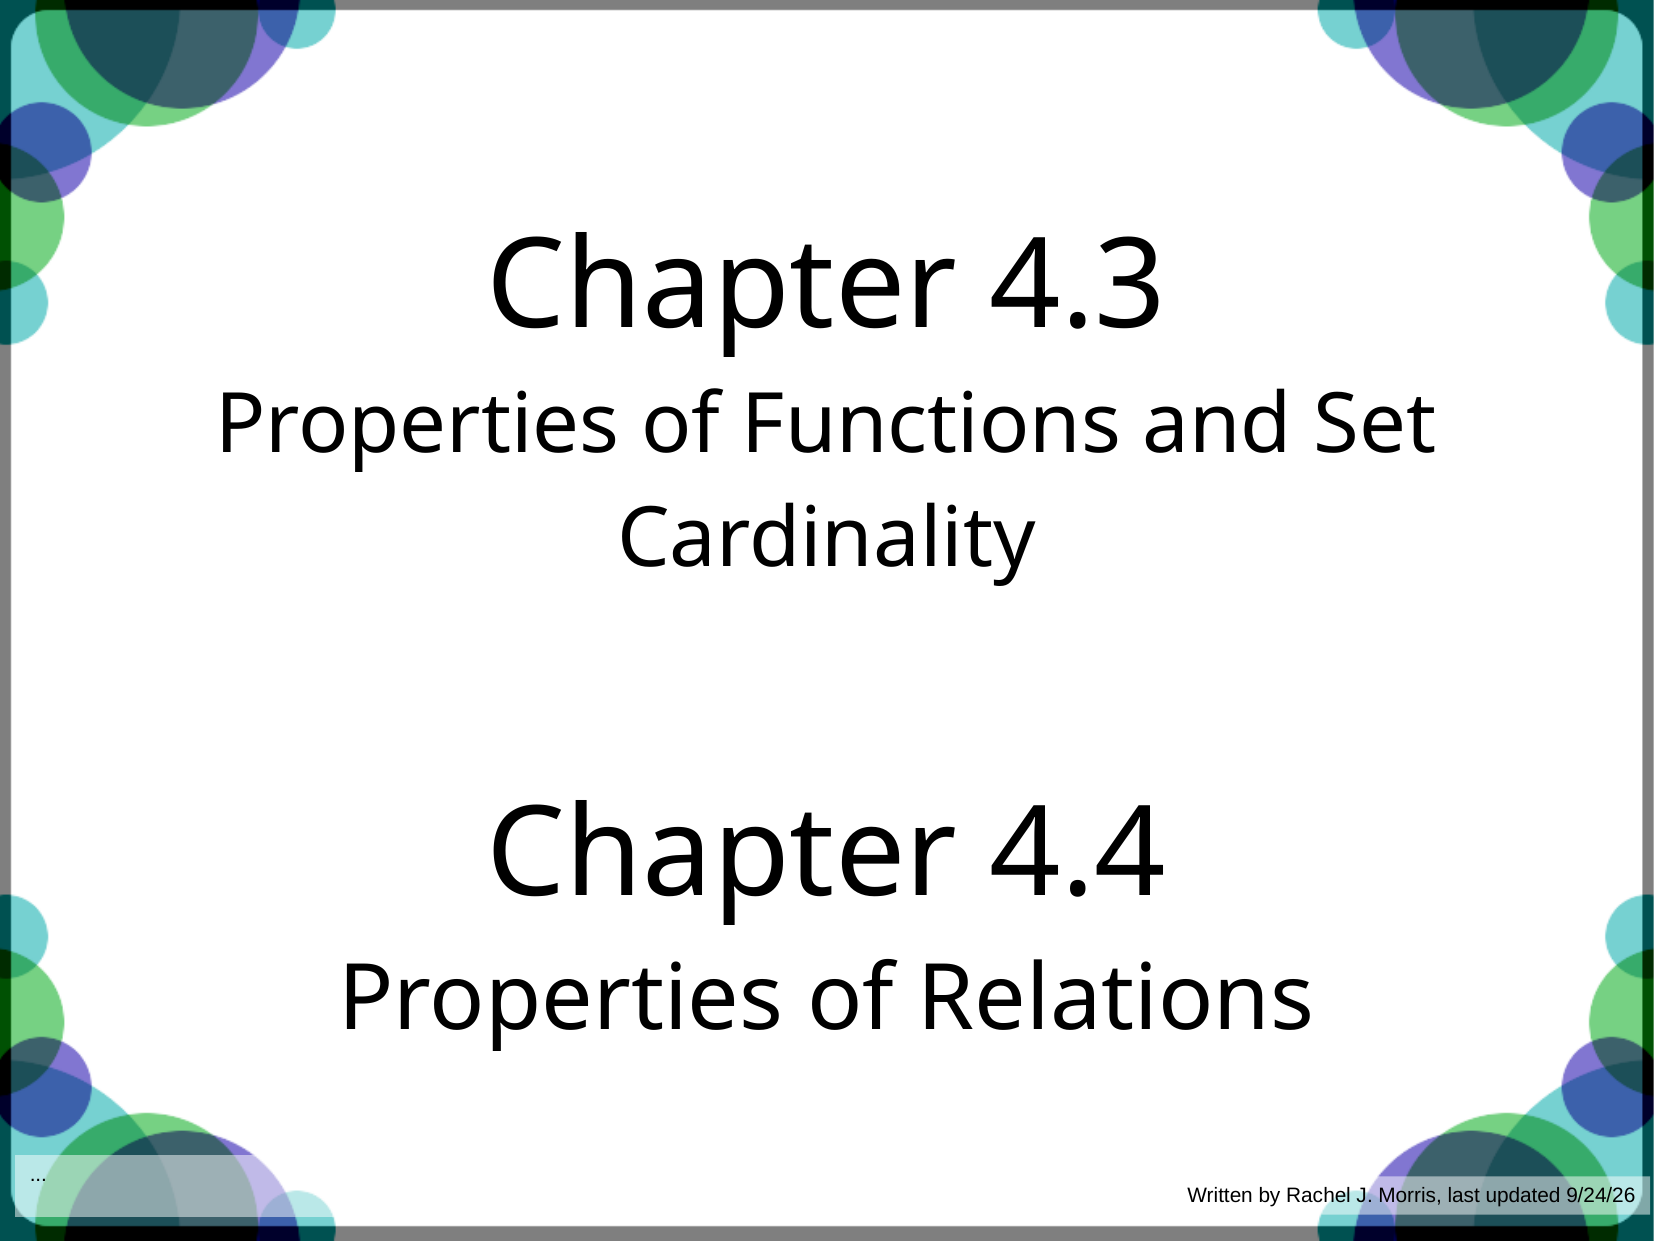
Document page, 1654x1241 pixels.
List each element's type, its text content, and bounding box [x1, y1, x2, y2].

picture [0, 0, 1654, 1241]
title Chapter 4.3 Properties of Functions and Set Cardinality Chapter 4.4 Properties of Relations [82, 317, 1571, 934]
text_box Written by Rachel J. Morris, last updated 11/21/16 [840, 1176, 1651, 1215]
text_box ... [15, 1155, 766, 1217]
